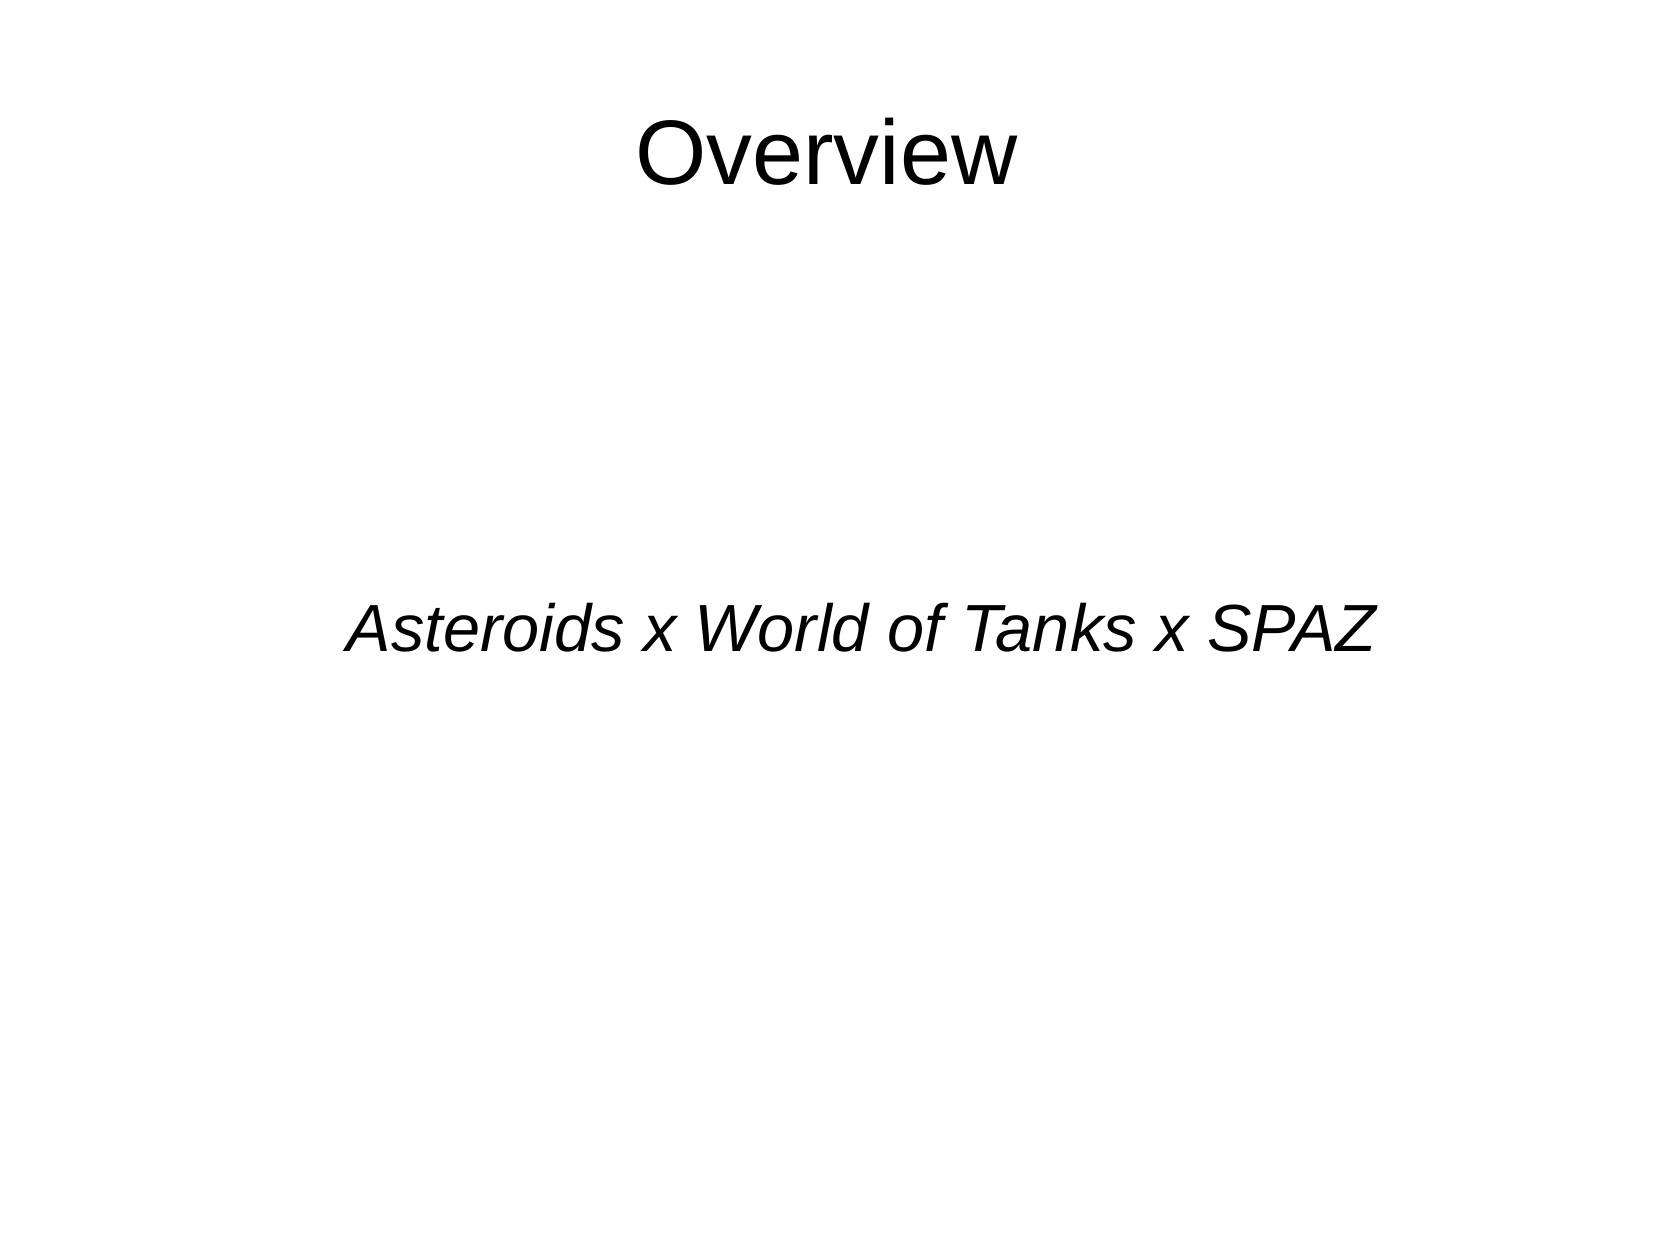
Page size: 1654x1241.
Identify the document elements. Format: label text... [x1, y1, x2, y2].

list Asteroids x World of Tanks x SPAZ [82, 590, 1571, 1010]
title Overview [82, 49, 1571, 257]
